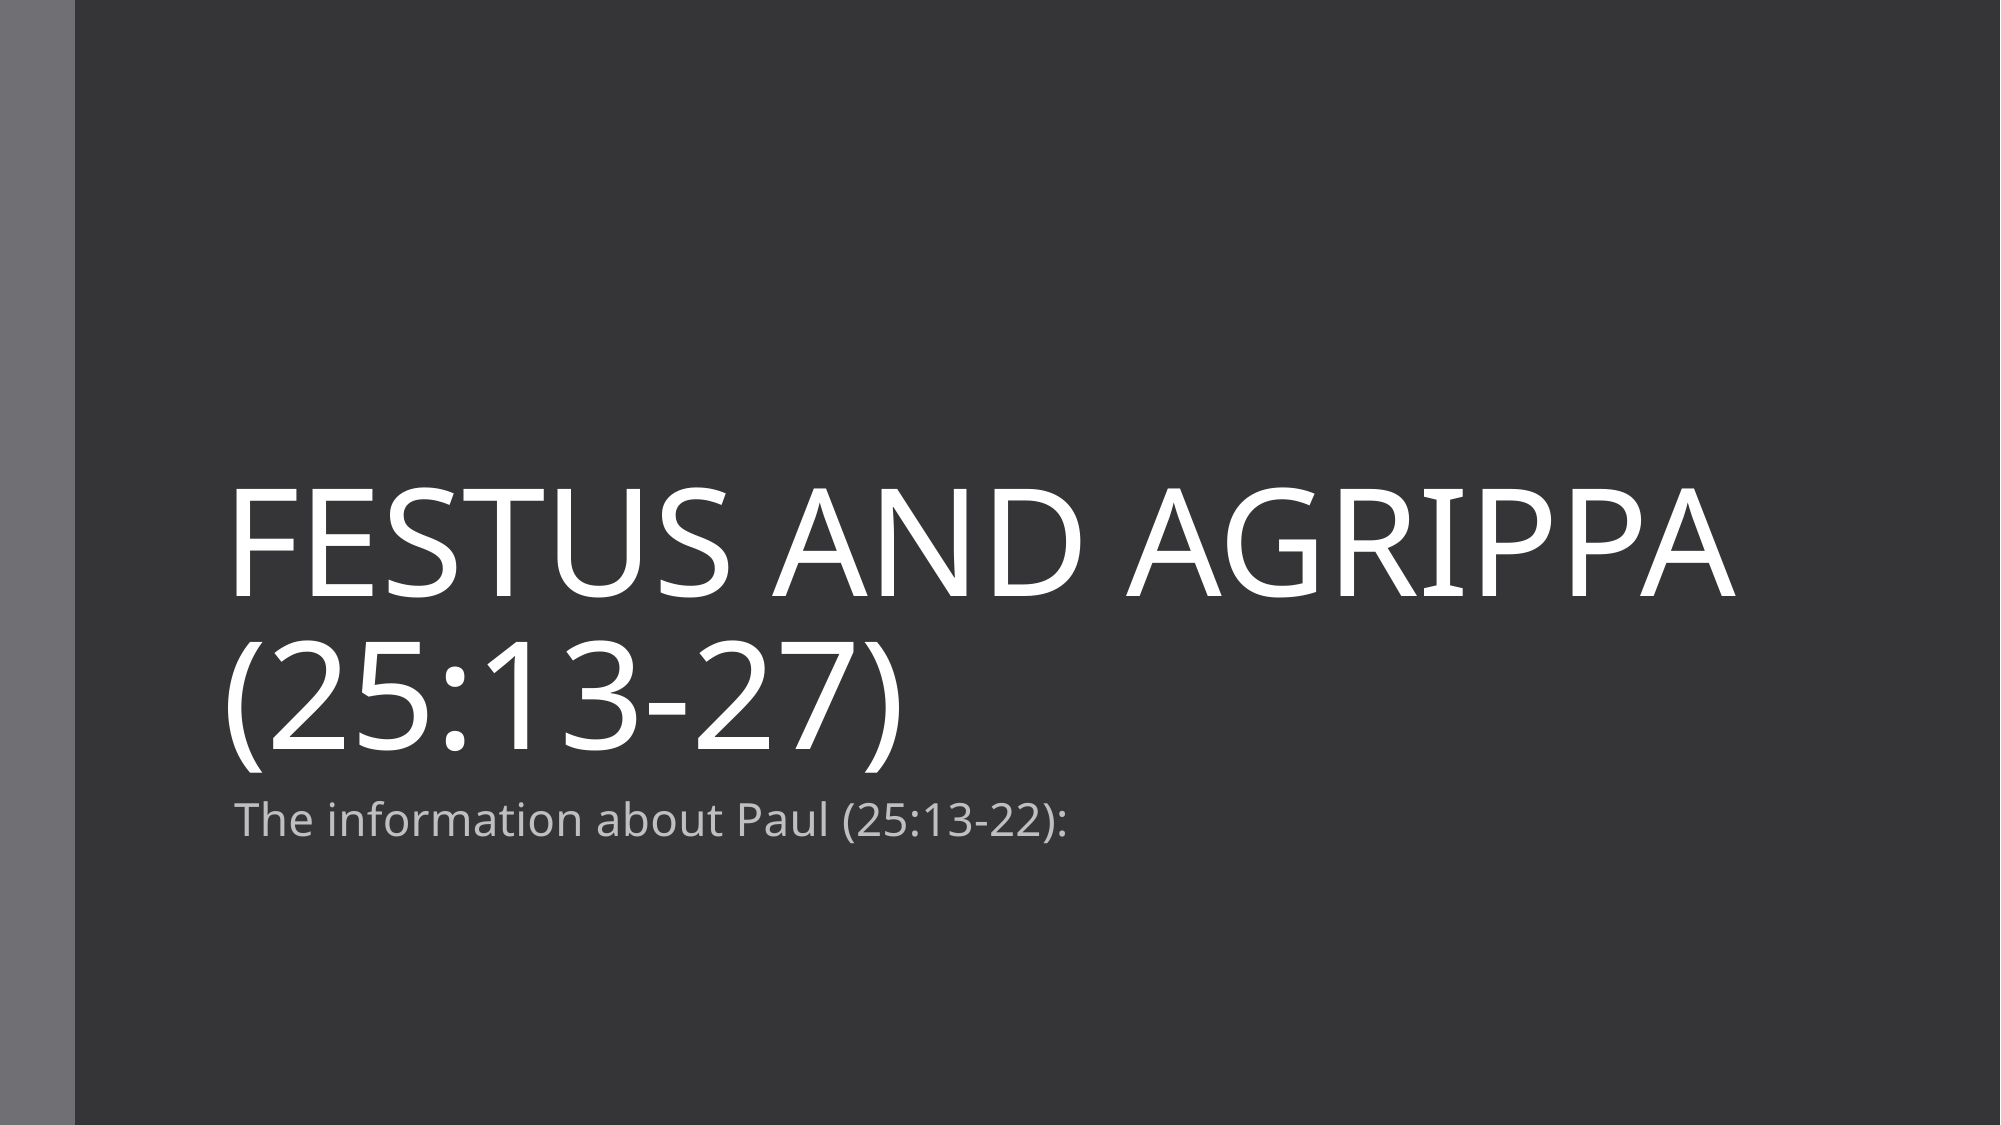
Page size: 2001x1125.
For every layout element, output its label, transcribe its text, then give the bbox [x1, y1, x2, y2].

subtitle The information about Paul (25:13-22): [206, 787, 1752, 1066]
title FESTUS AND AGRIPPA (25:13-27) [206, 124, 1752, 787]
